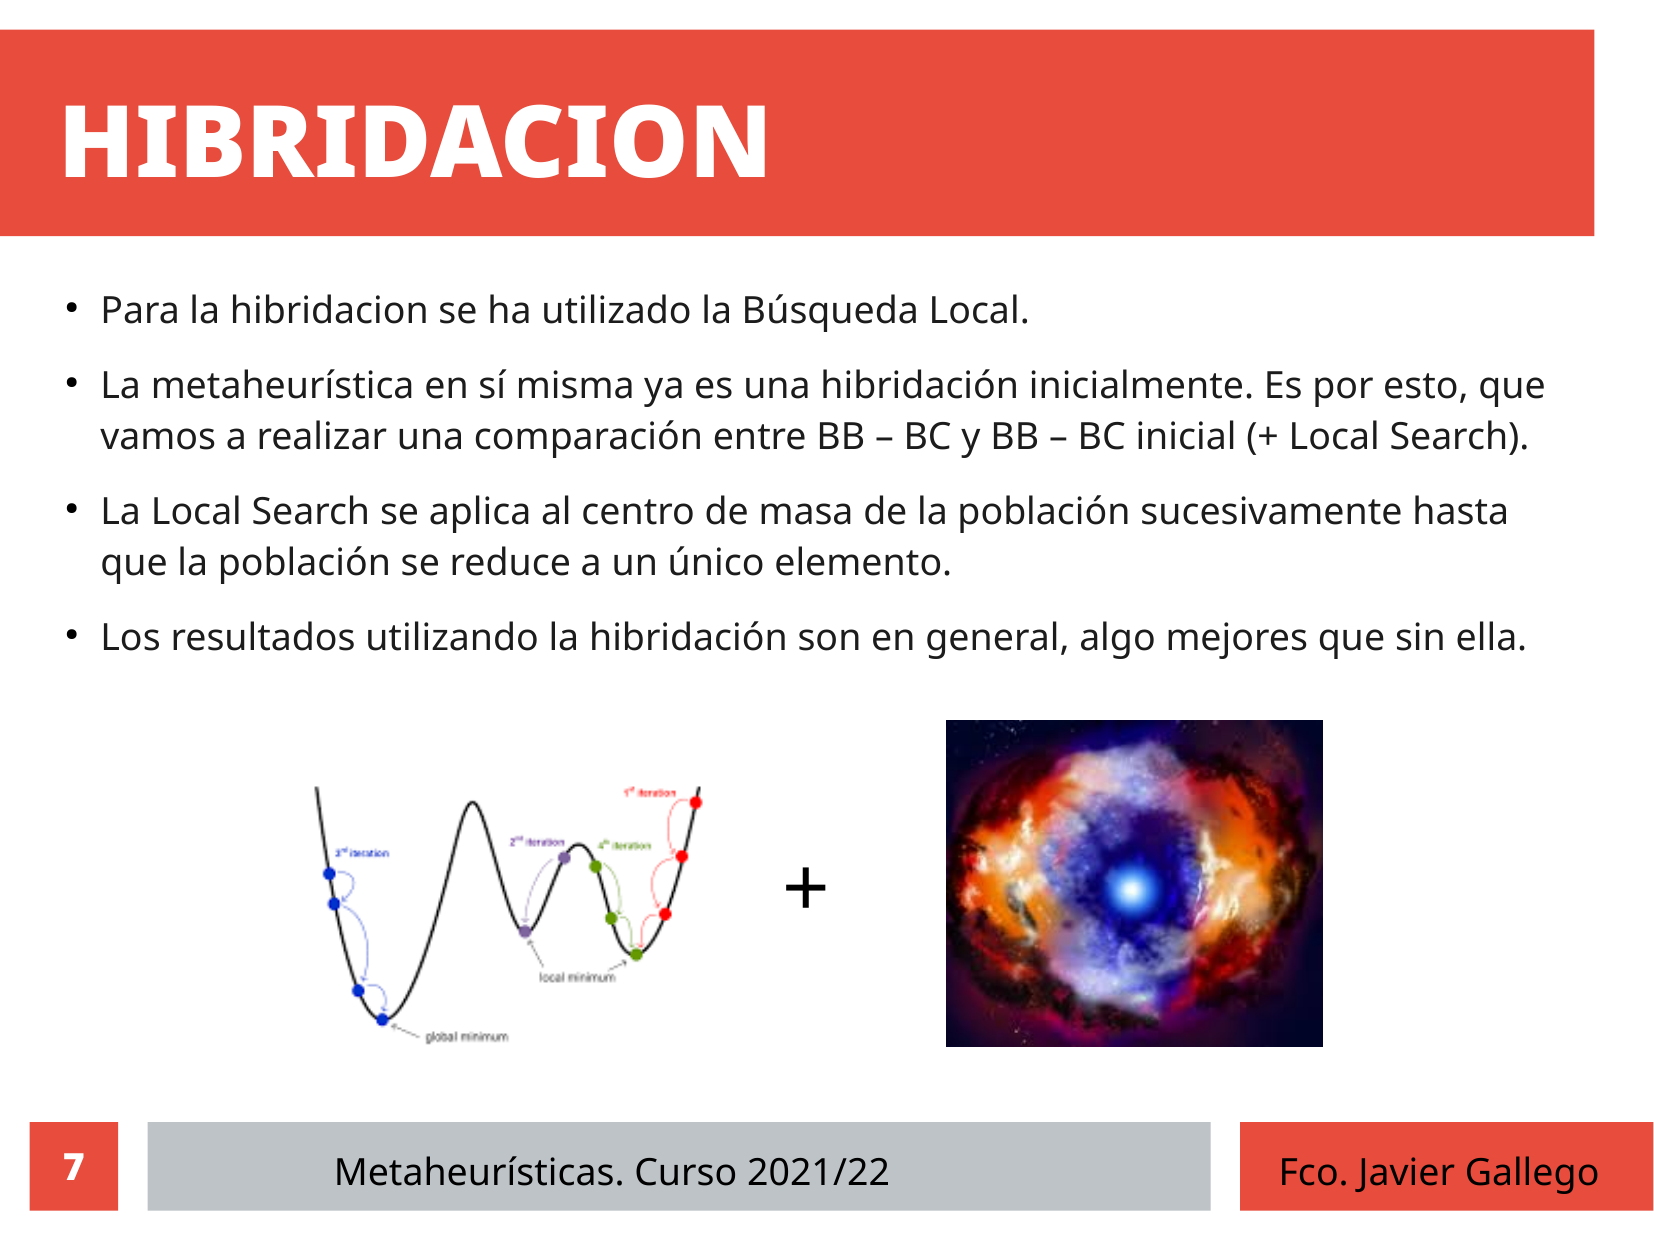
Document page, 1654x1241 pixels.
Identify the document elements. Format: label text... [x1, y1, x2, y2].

list Para la hibridacion se ha utilizado la Búsqueda Local. La metaheurística en sí misma ya es una hibridación inicialmente. Es por esto, que vamos a realizar una comparación entre BB – BC y BB – BC inicial (+ Local Search). La Local Search se aplica al centro de masa de la población sucesivamente hasta que la población se reduce a un único elemento. Los resultados utilizando la hibridación son en general, algo mejores que sin ella. [64, 283, 1571, 1052]
text_box Metaheurísticas. Curso 2021/22 [318, 1138, 1347, 1197]
text_box + [767, 821, 922, 934]
picture [169, 744, 839, 1063]
picture [946, 720, 1323, 1047]
title HIBRIDACION [59, 59, 1595, 207]
text_box Fco. Javier Gallego [1347, 1138, 1642, 1197]
